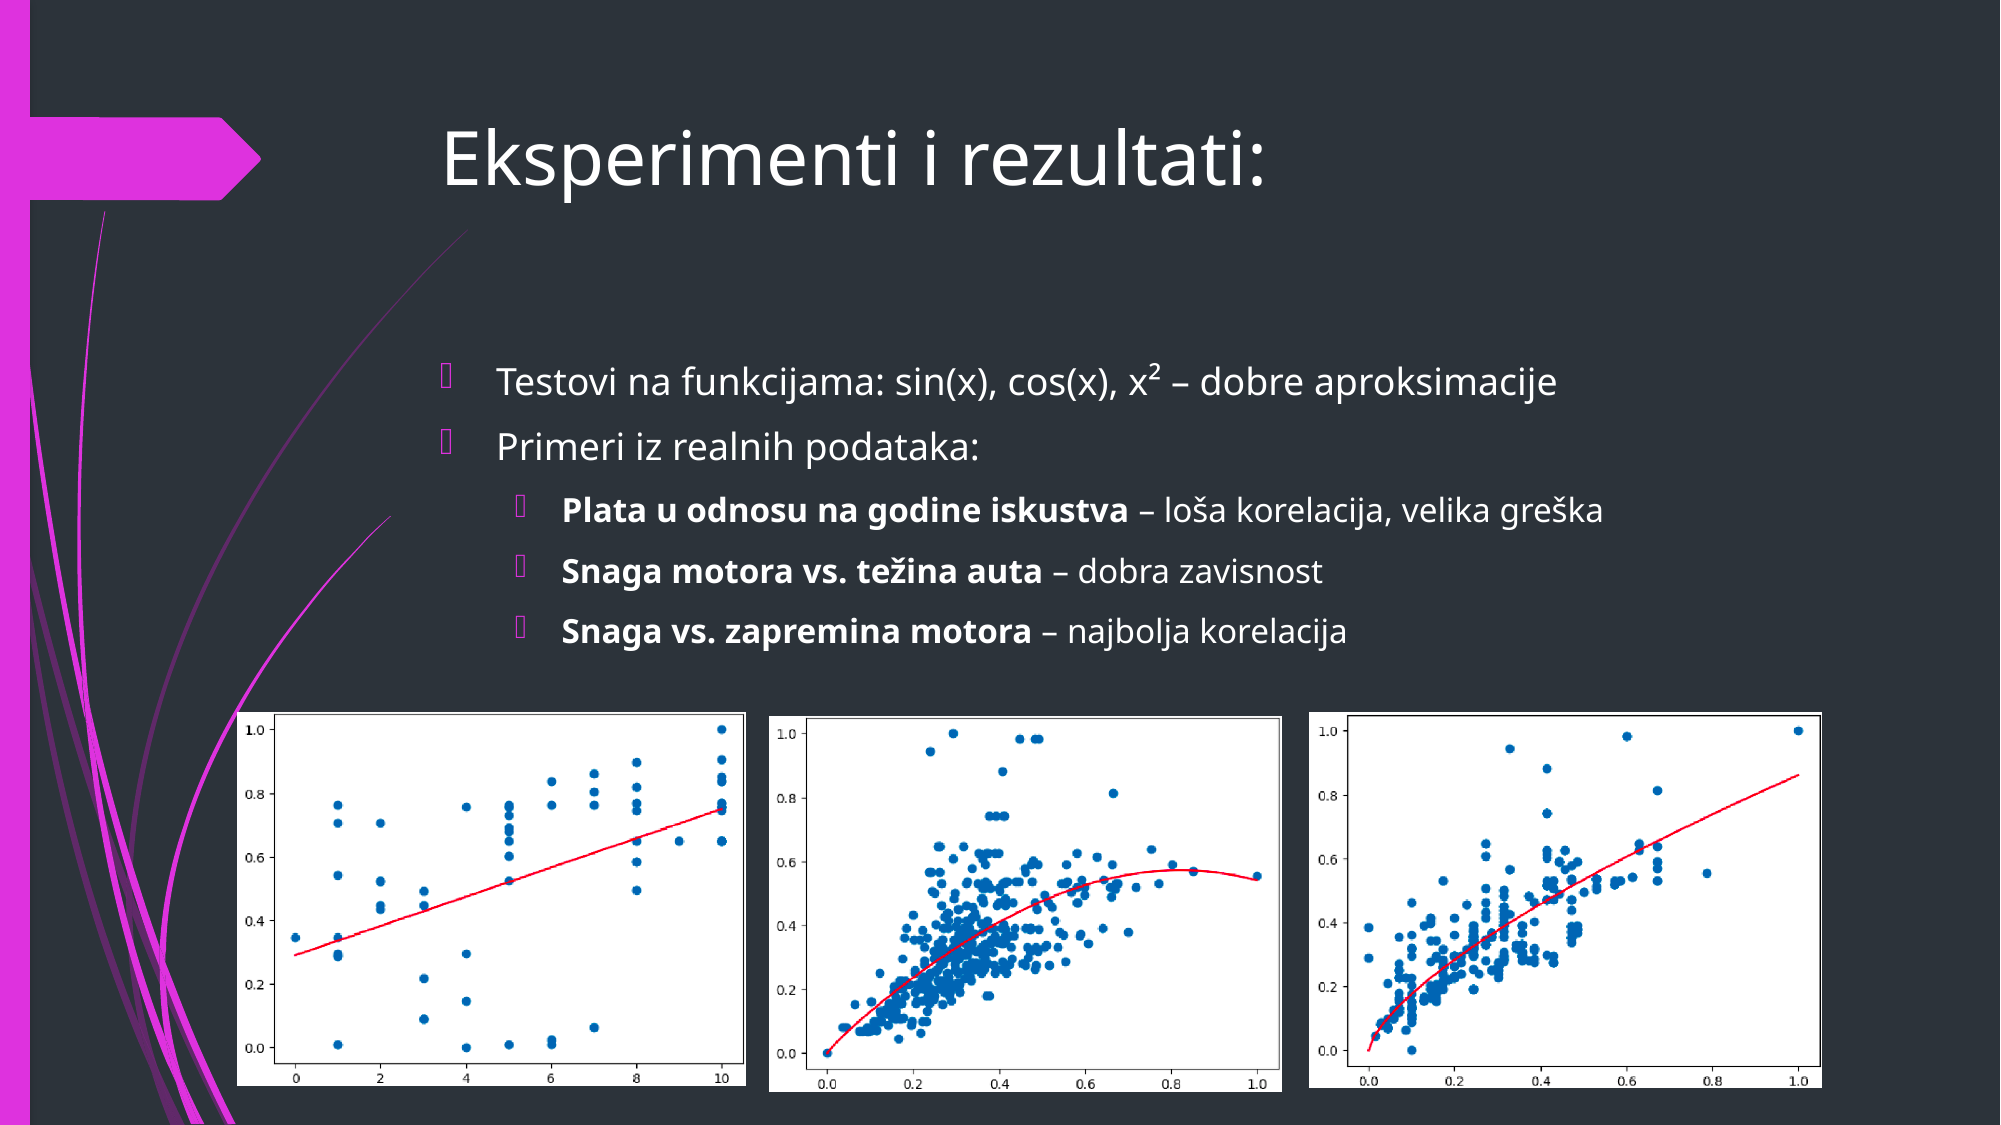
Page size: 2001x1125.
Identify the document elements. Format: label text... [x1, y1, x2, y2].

list Testovi na funkcijama: sin(x), cos(x), x² – dobre aproksimacije Primeri iz realnih podataka: Plata u odnosu na godine iskustva – loša korelacija, velika greška Snaga motora vs. težina auta – dobra zavisnost Snaga vs. zapremina motora – najbolja korelacija [424, 350, 1888, 970]
picture [1309, 712, 1822, 1088]
picture [237, 712, 746, 1086]
picture [769, 716, 1282, 1092]
title Eksperimenti i rezultati: [425, 102, 1888, 313]
